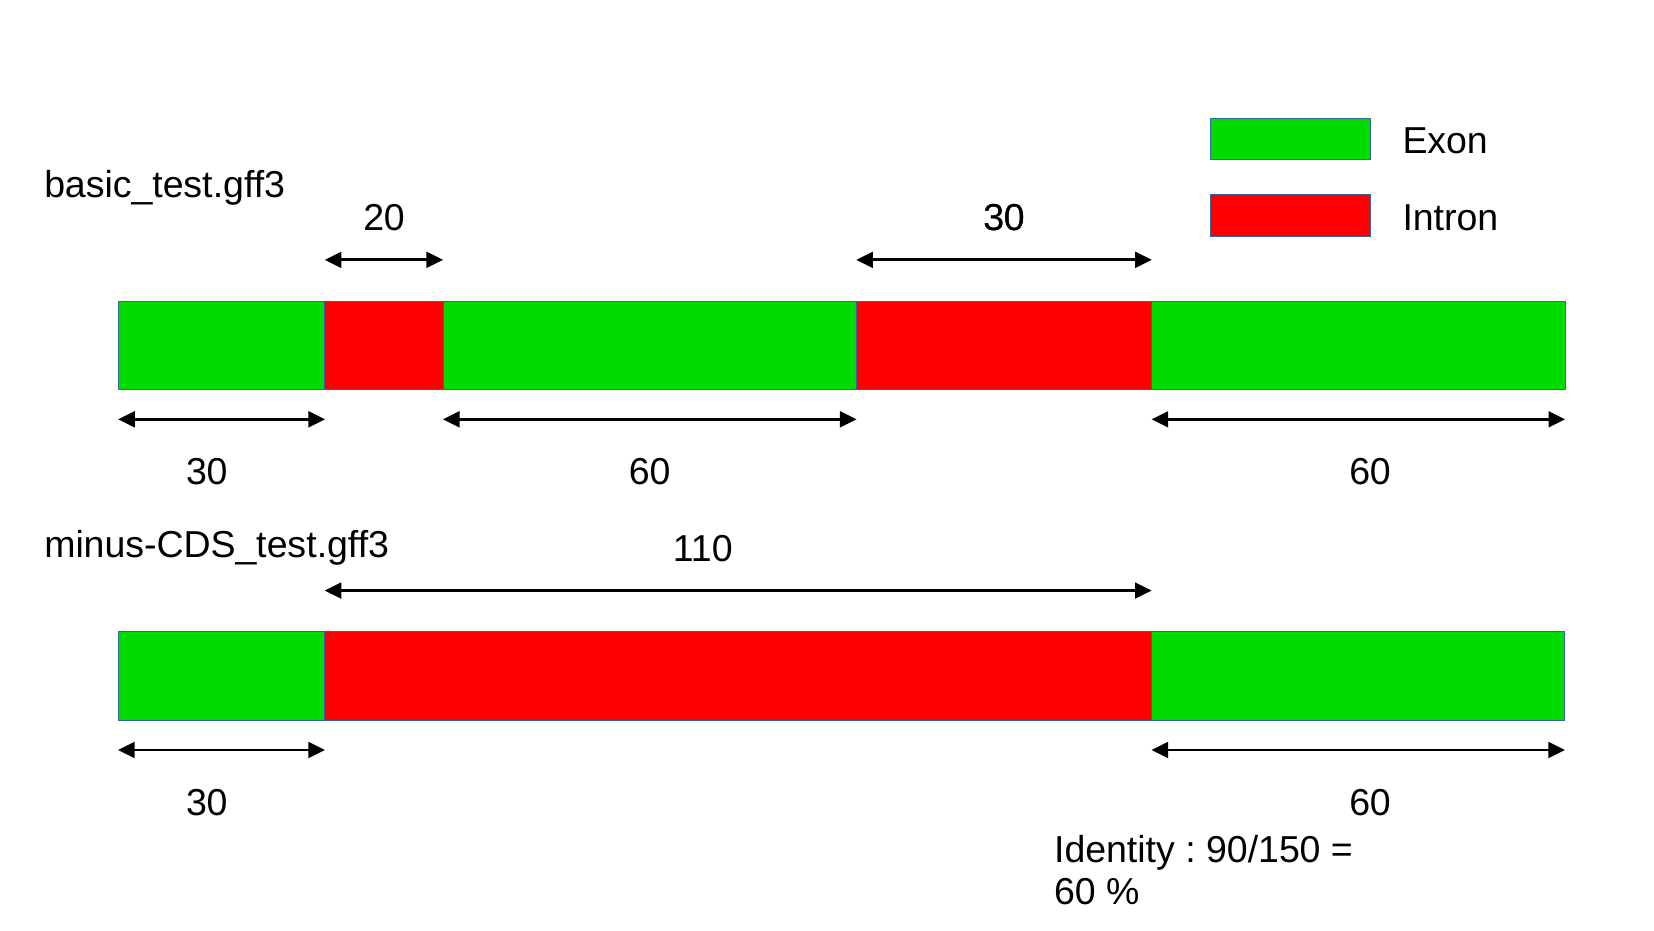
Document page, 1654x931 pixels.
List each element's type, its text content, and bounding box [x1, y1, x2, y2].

text_box Identity : 90/150 = 60 % [1039, 820, 1394, 920]
text_box 30 [118, 442, 296, 500]
text_box 20 [295, 188, 473, 246]
text_box Exon [1387, 112, 1536, 170]
text_box 110 [614, 519, 792, 577]
text_box 60 [561, 442, 739, 500]
text_box [1210, 118, 1371, 160]
text_box basic_test.gff3 [29, 155, 473, 213]
text_box [118, 301, 1566, 390]
text_box Intron [1387, 188, 1536, 246]
text_box 60 [1281, 773, 1459, 831]
text_box [118, 631, 1565, 721]
text_box [1210, 194, 1371, 237]
text_box minus-CDS_test.gff3 [29, 516, 473, 573]
text_box 60 [1281, 442, 1459, 500]
text_box 30 [915, 188, 1093, 246]
text_box 30 [118, 773, 296, 831]
